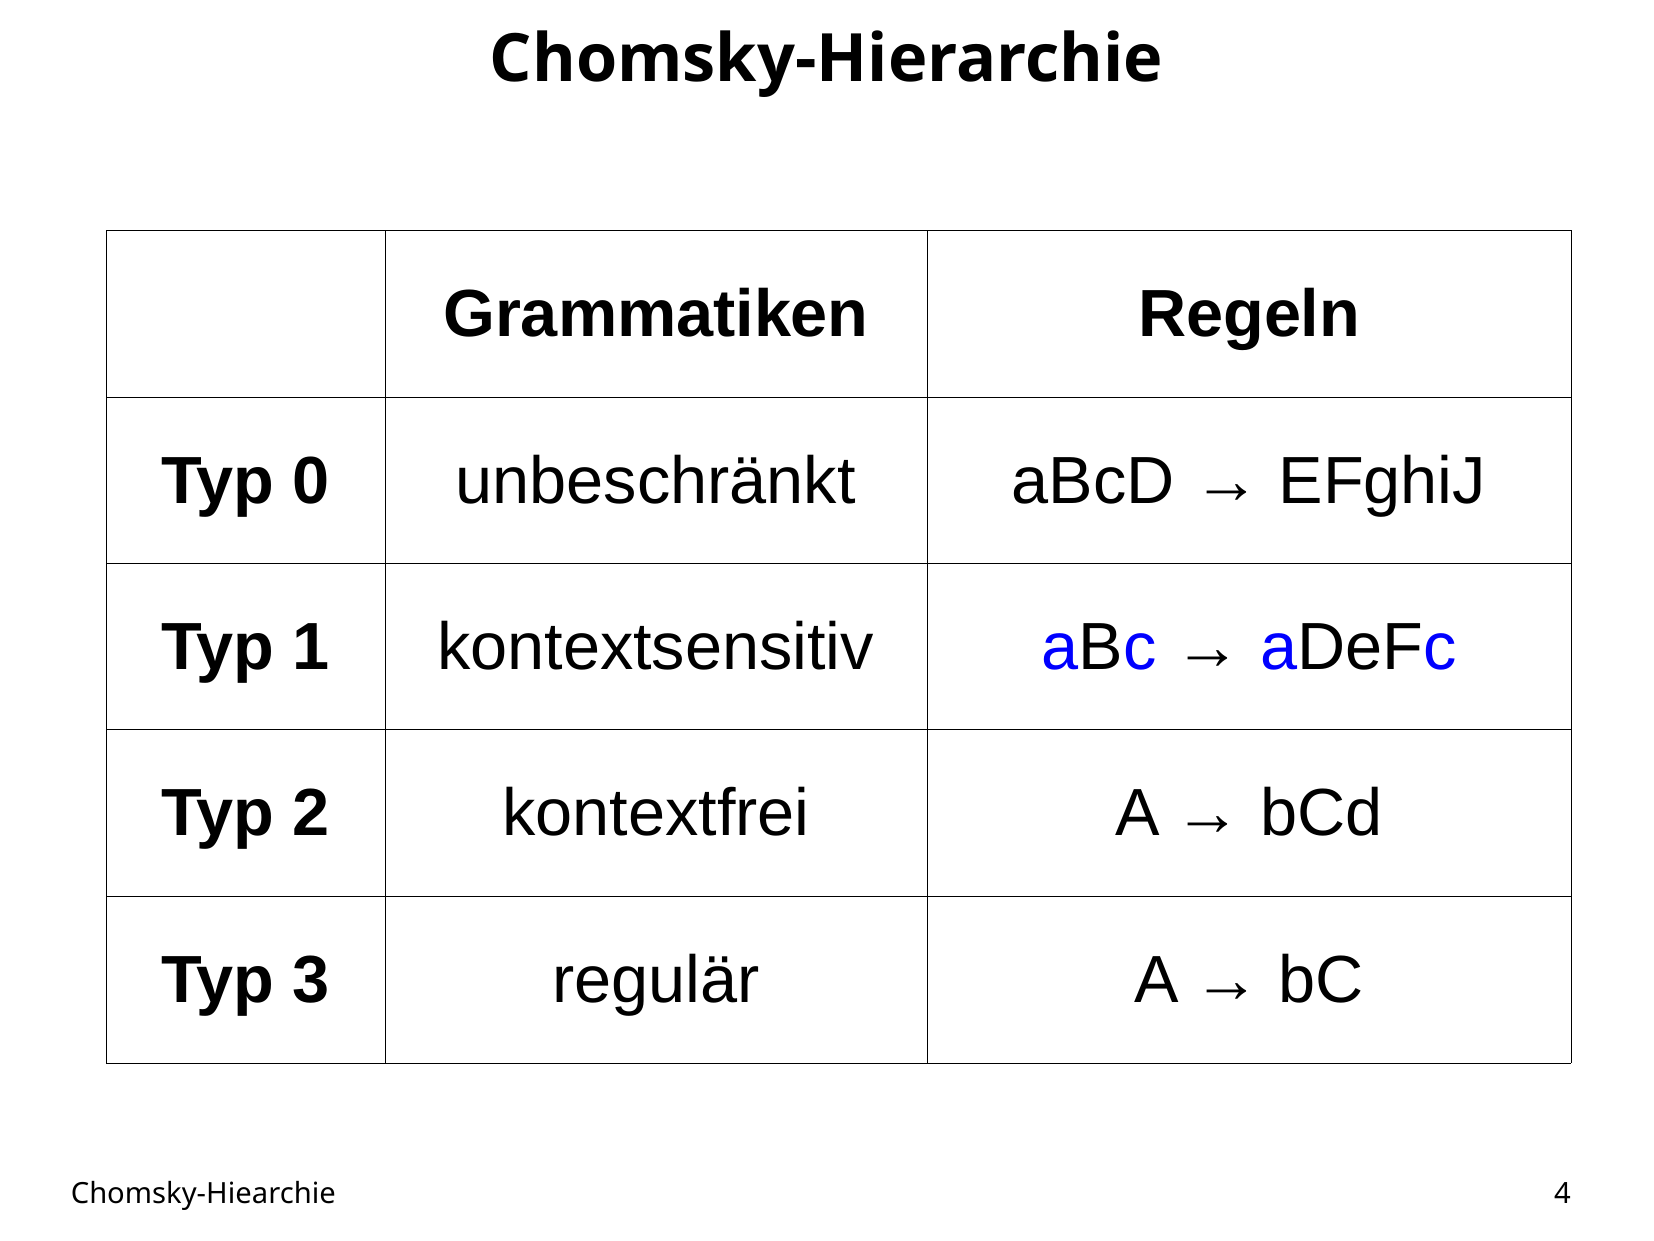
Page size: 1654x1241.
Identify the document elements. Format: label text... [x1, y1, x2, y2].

table_cell regulär [386, 897, 927, 1063]
table_cell A → bC [928, 897, 1571, 1063]
table_cell aBc → aDeFc [928, 564, 1571, 729]
title Chomsky-Hierarchie [0, 5, 1654, 107]
table_cell A → bCd [928, 730, 1571, 896]
table_cell Typ 1 [107, 564, 385, 729]
table_cell Typ 3 [107, 897, 385, 1063]
table_cell kontextfrei [386, 730, 927, 896]
table_cell kontextsensitiv [386, 564, 927, 729]
table_header Grammatiken [386, 231, 927, 397]
table_cell aBcD → EFghiJ [928, 398, 1571, 563]
table_cell Typ 0 [107, 398, 385, 563]
table_header [107, 231, 385, 397]
list [82, 177, 1571, 1123]
table_header Regeln [928, 231, 1571, 397]
table_cell unbeschränkt [386, 398, 927, 563]
table_cell Typ 2 [107, 730, 385, 896]
